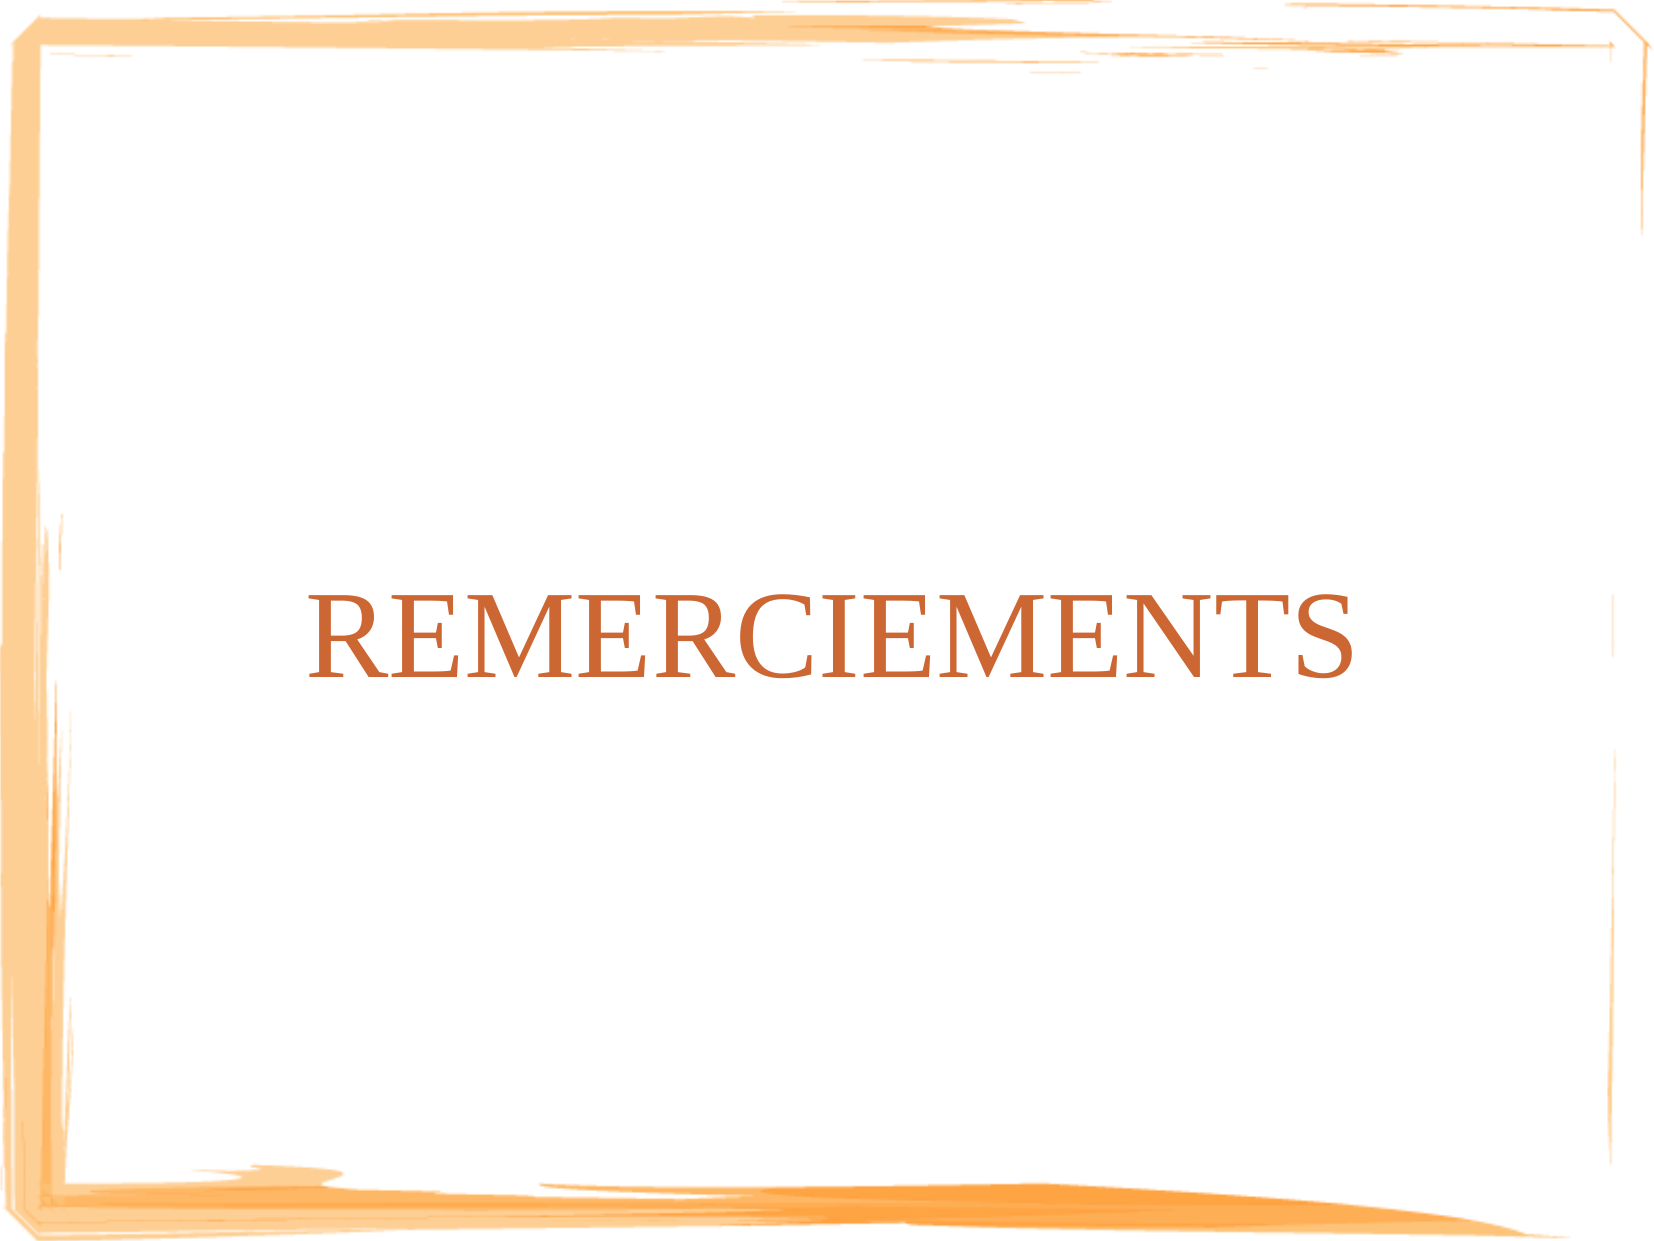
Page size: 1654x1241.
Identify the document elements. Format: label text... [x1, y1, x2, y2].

picture [0, 0, 1654, 1241]
title REMERCIEMENTS [88, 531, 1577, 739]
